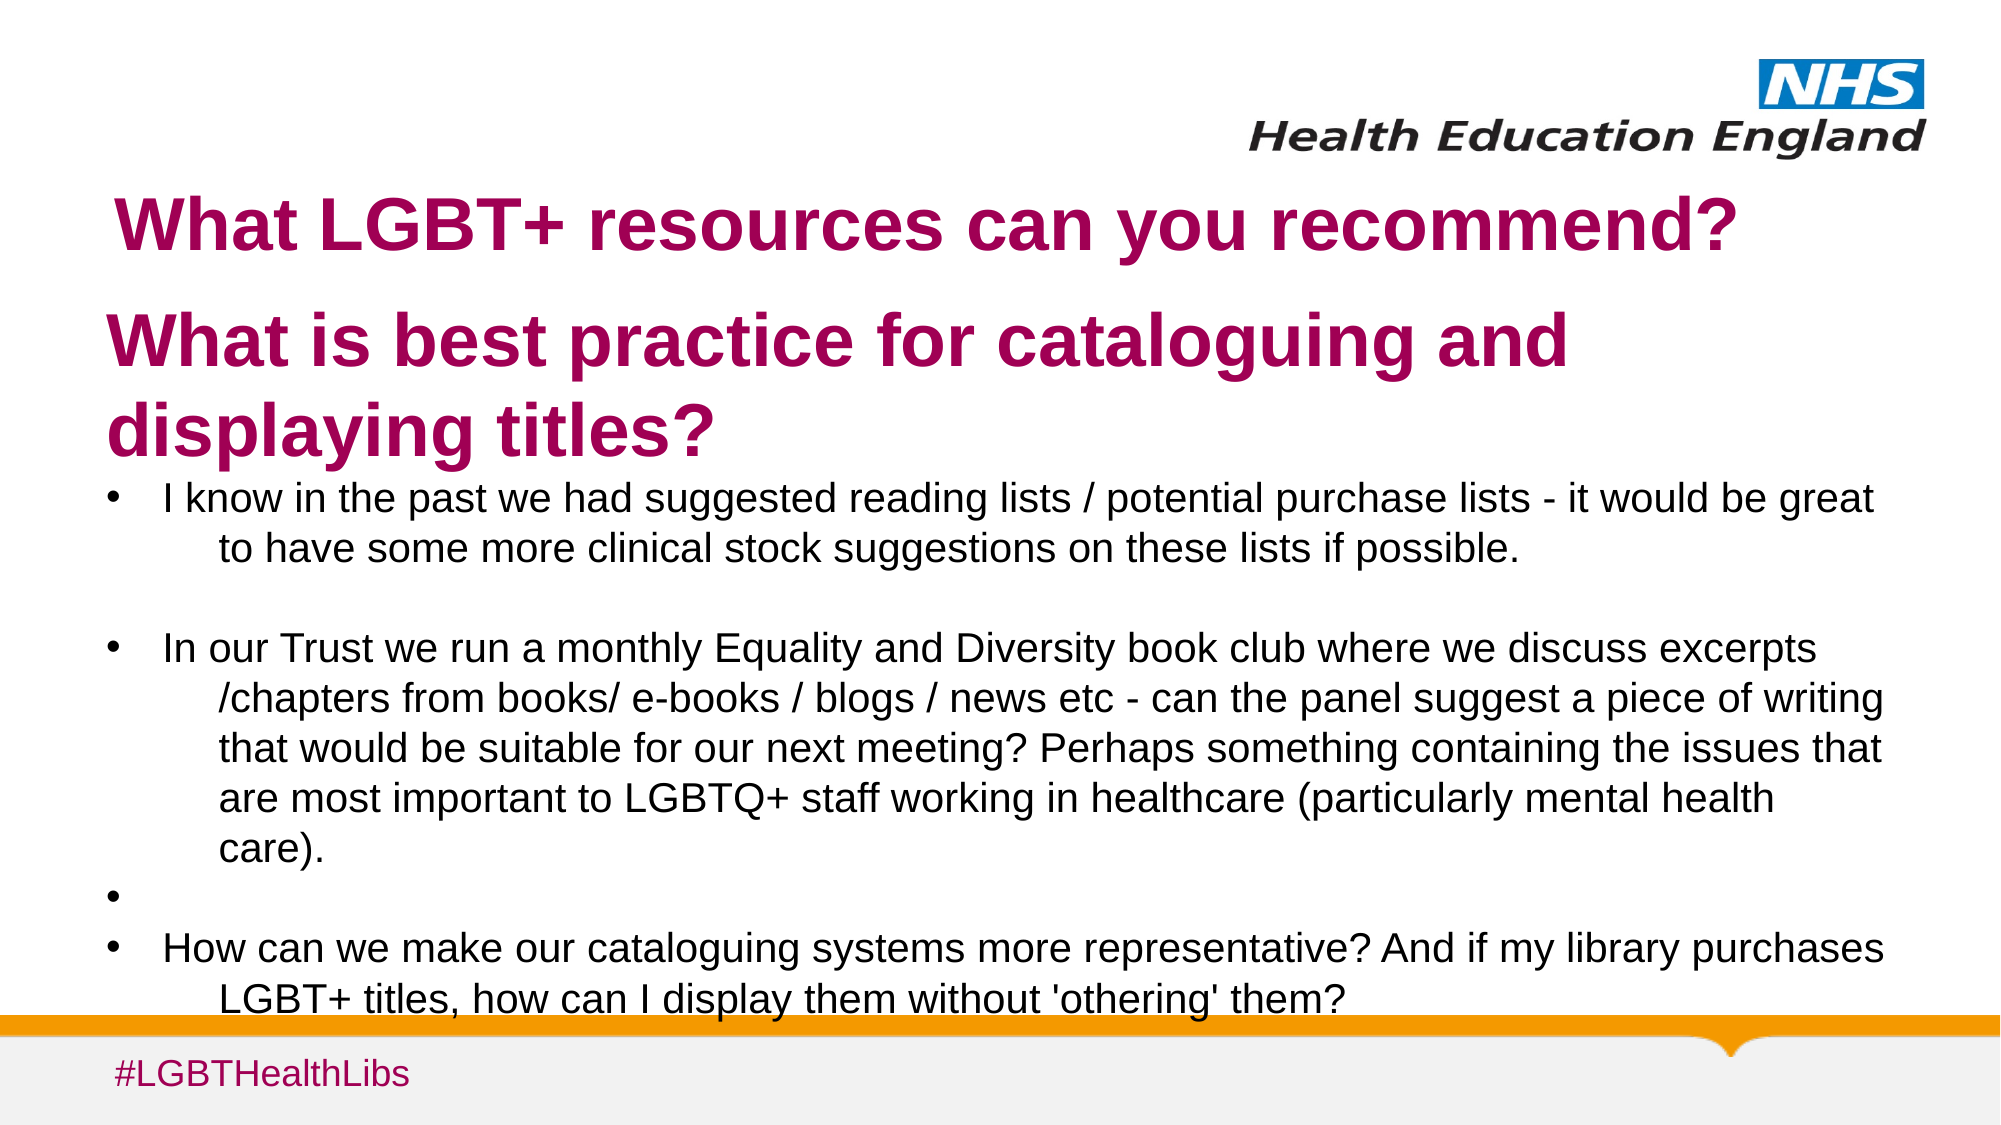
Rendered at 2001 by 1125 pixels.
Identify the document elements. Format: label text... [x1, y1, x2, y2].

title What LGBT+ resources can you recommend? [91, 172, 1909, 283]
text_box What is best practice for cataloguing and displaying titles? I know in the past we had suggested reading lists / potential purchase lists - it would be great to have some more clinical stock suggestions on these lists if possible. In our Trust we run a monthly Equality and Diversity book club where we discuss excerpts /chapters from books/ e-books / blogs / news etc - can the panel suggest a piece of writing that would be suitable for our next meeting? Perhaps something containing the issues that are most important to LGBTQ+ staff working in healthcare (particularly mental health care). How can we make our cataloguing systems more representative? And if my library purchases LGBT+ titles, how can I display them without 'othering' them? [91, 283, 1909, 396]
text_box #LGBTHealthLibs [99, 1041, 510, 1103]
